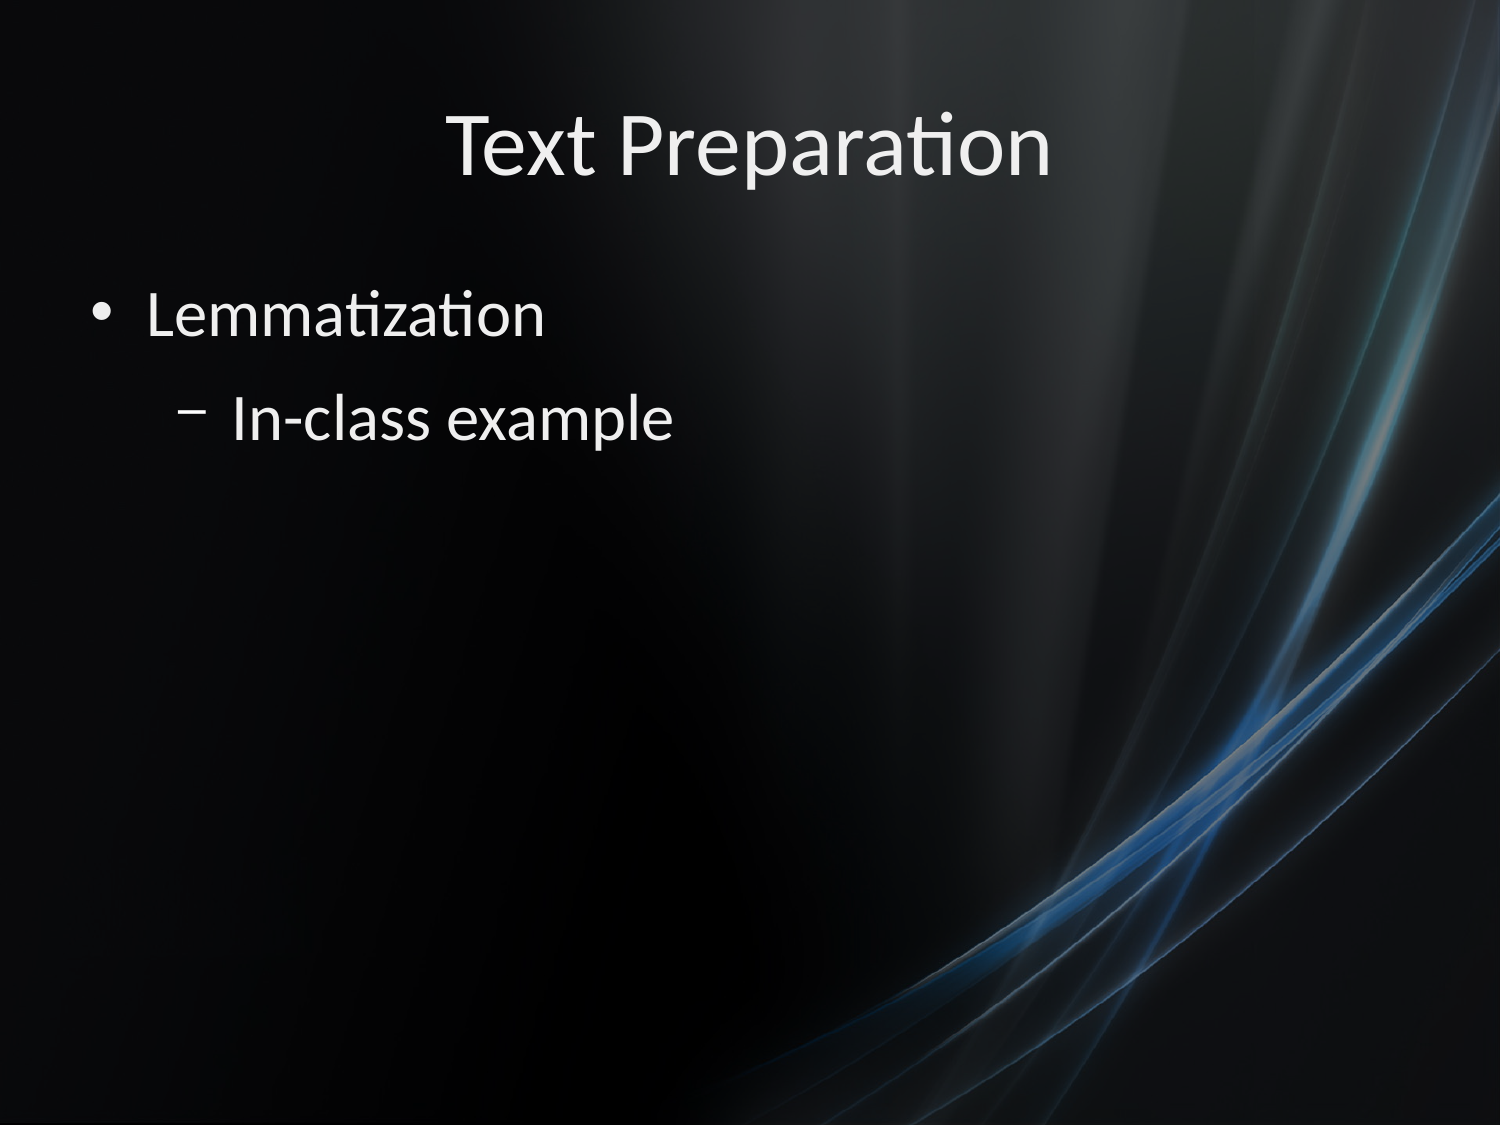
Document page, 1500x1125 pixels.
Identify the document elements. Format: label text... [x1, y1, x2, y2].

list Lemmatization In-class example [75, 262, 1425, 1005]
text_box [0, 0, 1500, 1125]
title Text Preparation [75, 45, 1425, 233]
